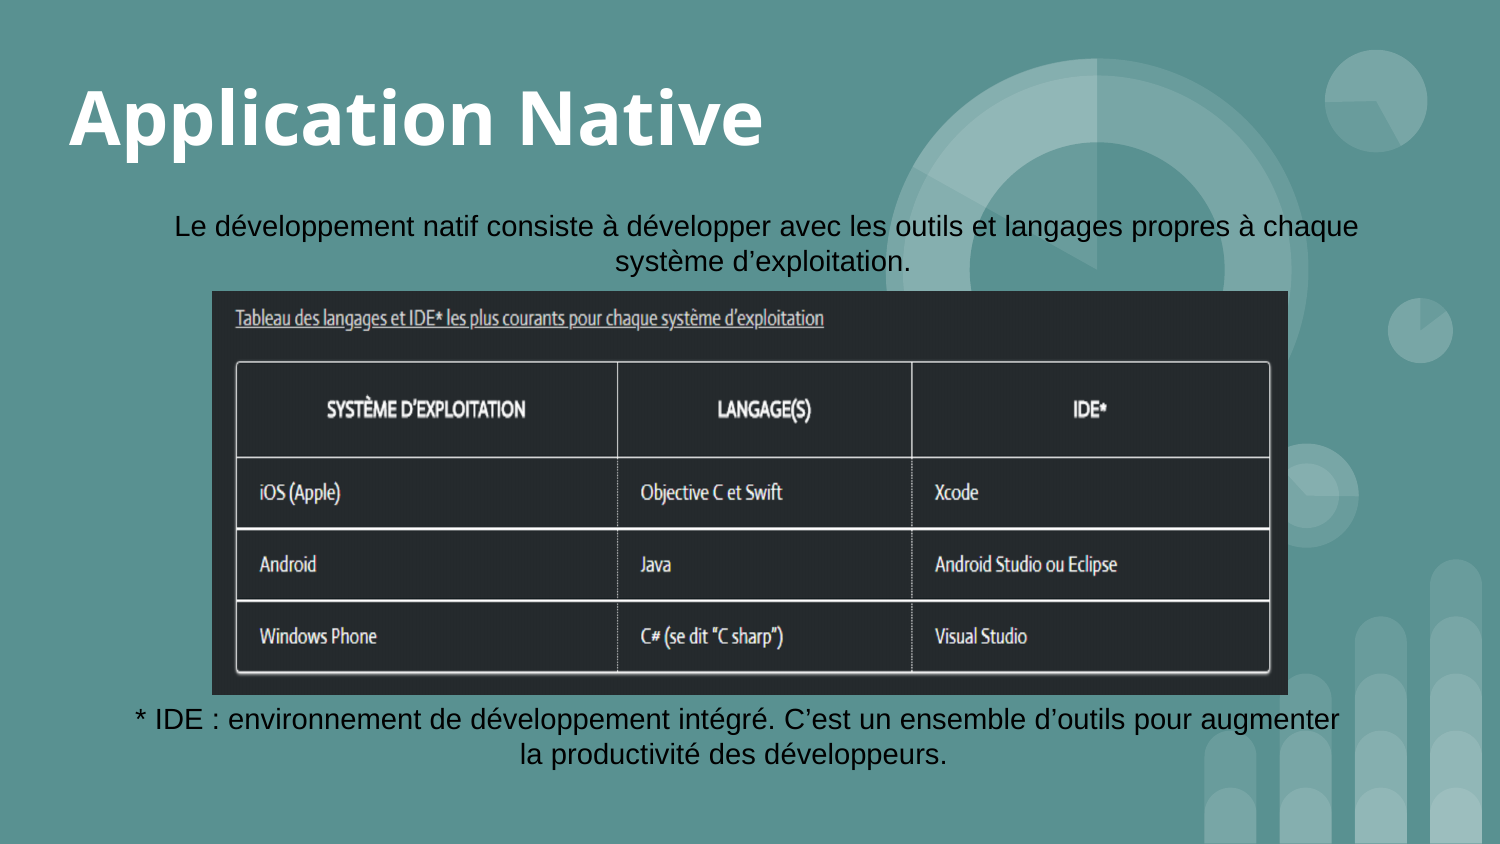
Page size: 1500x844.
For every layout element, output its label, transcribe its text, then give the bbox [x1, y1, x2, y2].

title Application Native [54, 28, 923, 203]
text_box Le développement natif consiste à développer avec les outils et langages propres à chaque système d’exploitation. [124, 191, 1411, 303]
picture [212, 291, 1288, 685]
text_box * IDE : environnement de développement intégré. C’est un ensemble d’outils pour augmenter la productivité des développeurs. [108, 685, 1369, 802]
